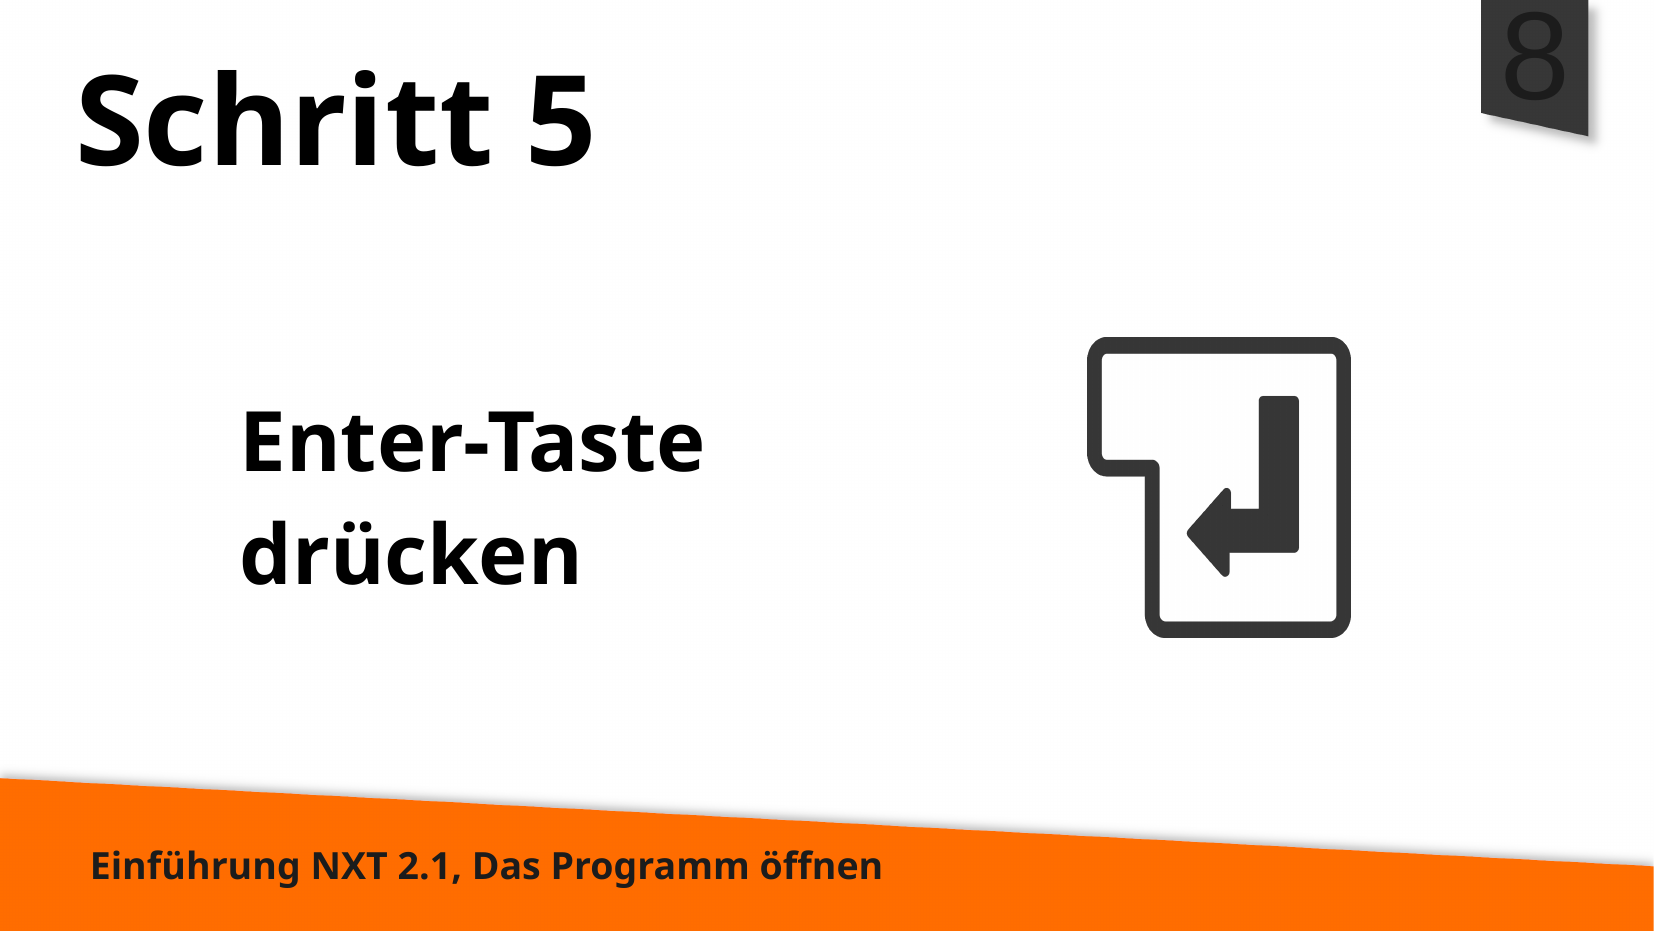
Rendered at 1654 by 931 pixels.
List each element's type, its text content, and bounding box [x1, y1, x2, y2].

text_box Einführung NXT 2.1, Das Programm öffnen [75, 832, 1201, 901]
title Schritt 5 [75, 37, 1564, 197]
picture [0, 0, 1654, 931]
text_box Enter-Taste drücken [225, 375, 1051, 601]
text_box 8 [1462, 0, 1609, 134]
